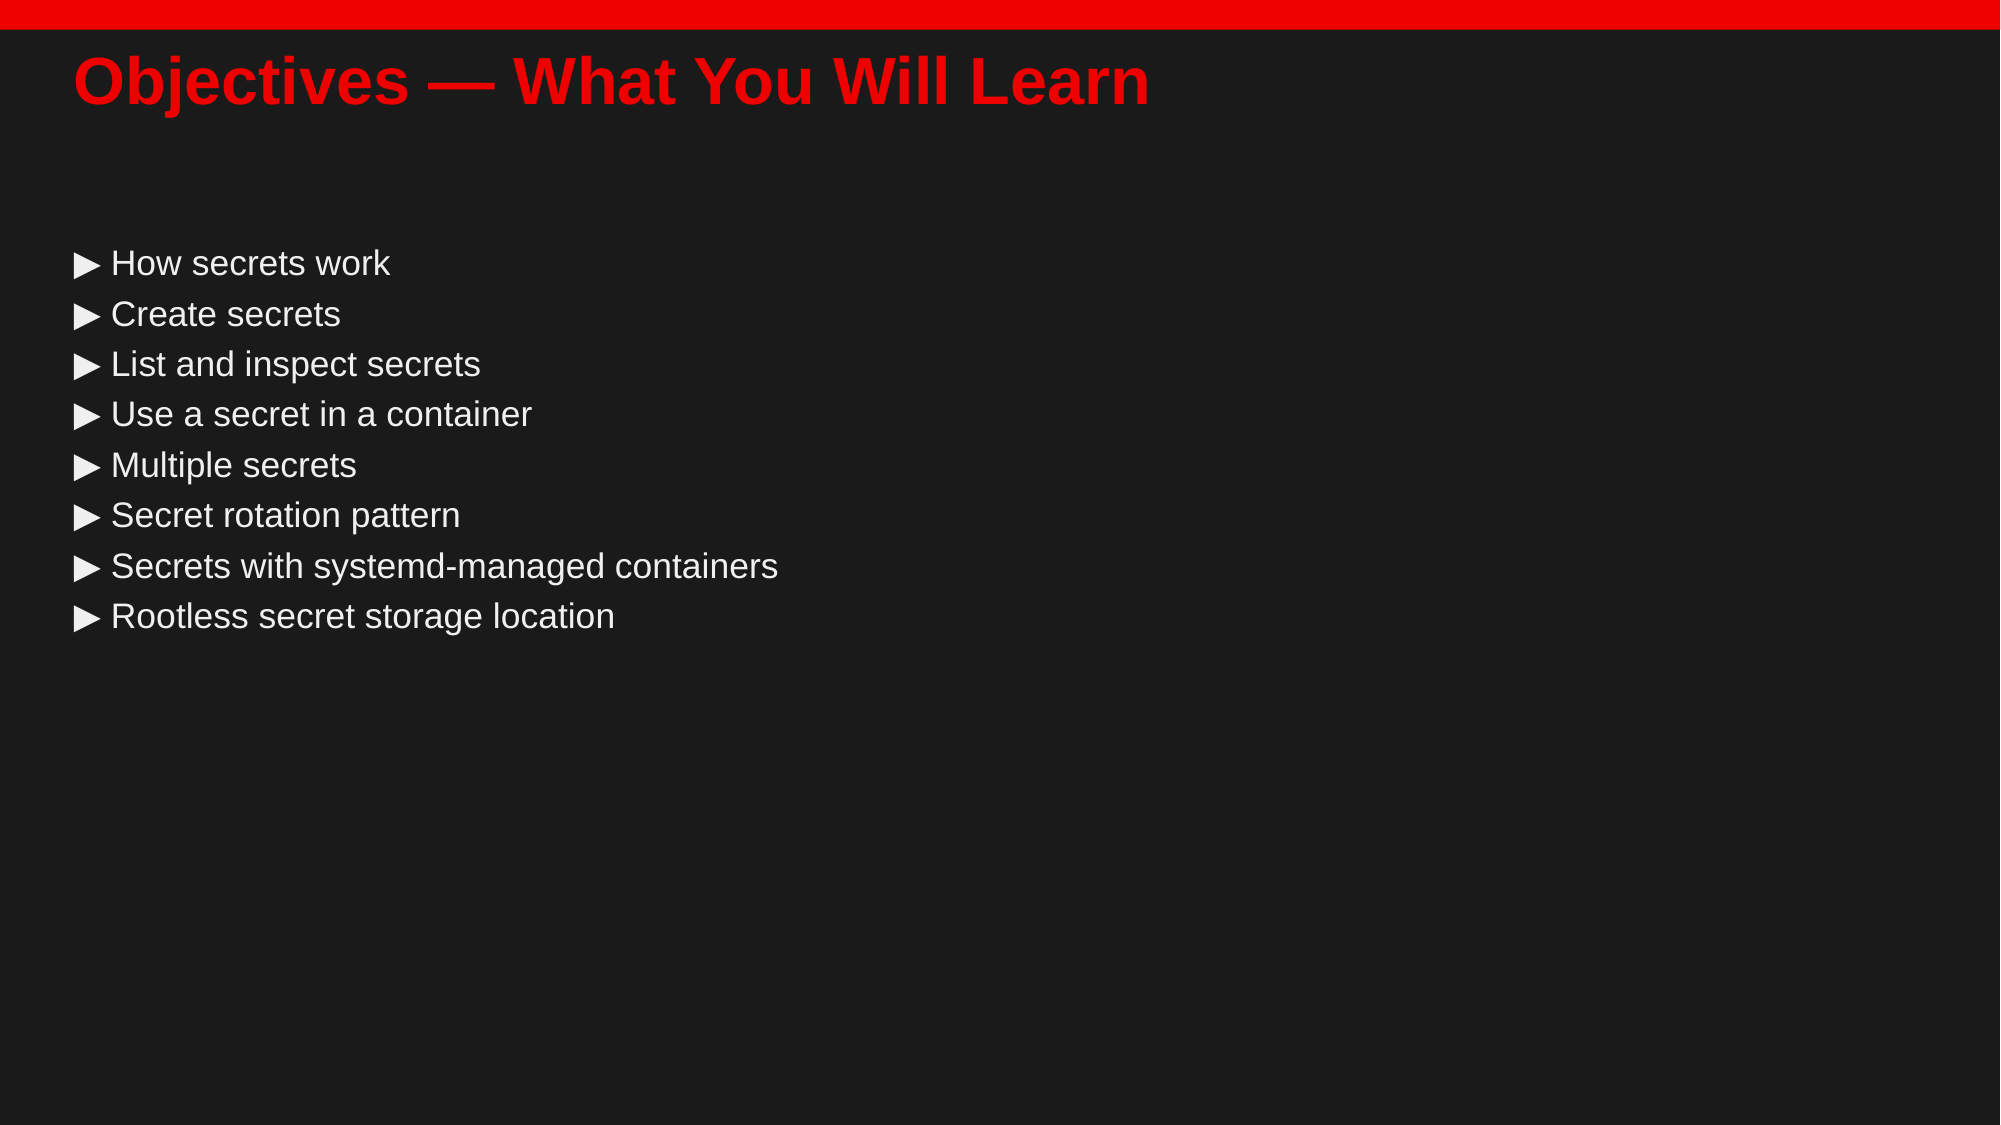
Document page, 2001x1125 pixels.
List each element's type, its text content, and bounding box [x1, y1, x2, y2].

text_box Objectives — What You Will Learn [59, 36, 1942, 208]
text_box [0, 0, 2001, 30]
text_box ▶ How secrets work ▶ Create secrets ▶ List and inspect secrets ▶ Use a secret in a container ▶ Multiple secrets ▶ Secret rotation pattern ▶ Secrets with systemd-managed containers ▶ Rootless secret storage location [59, 236, 1942, 1037]
